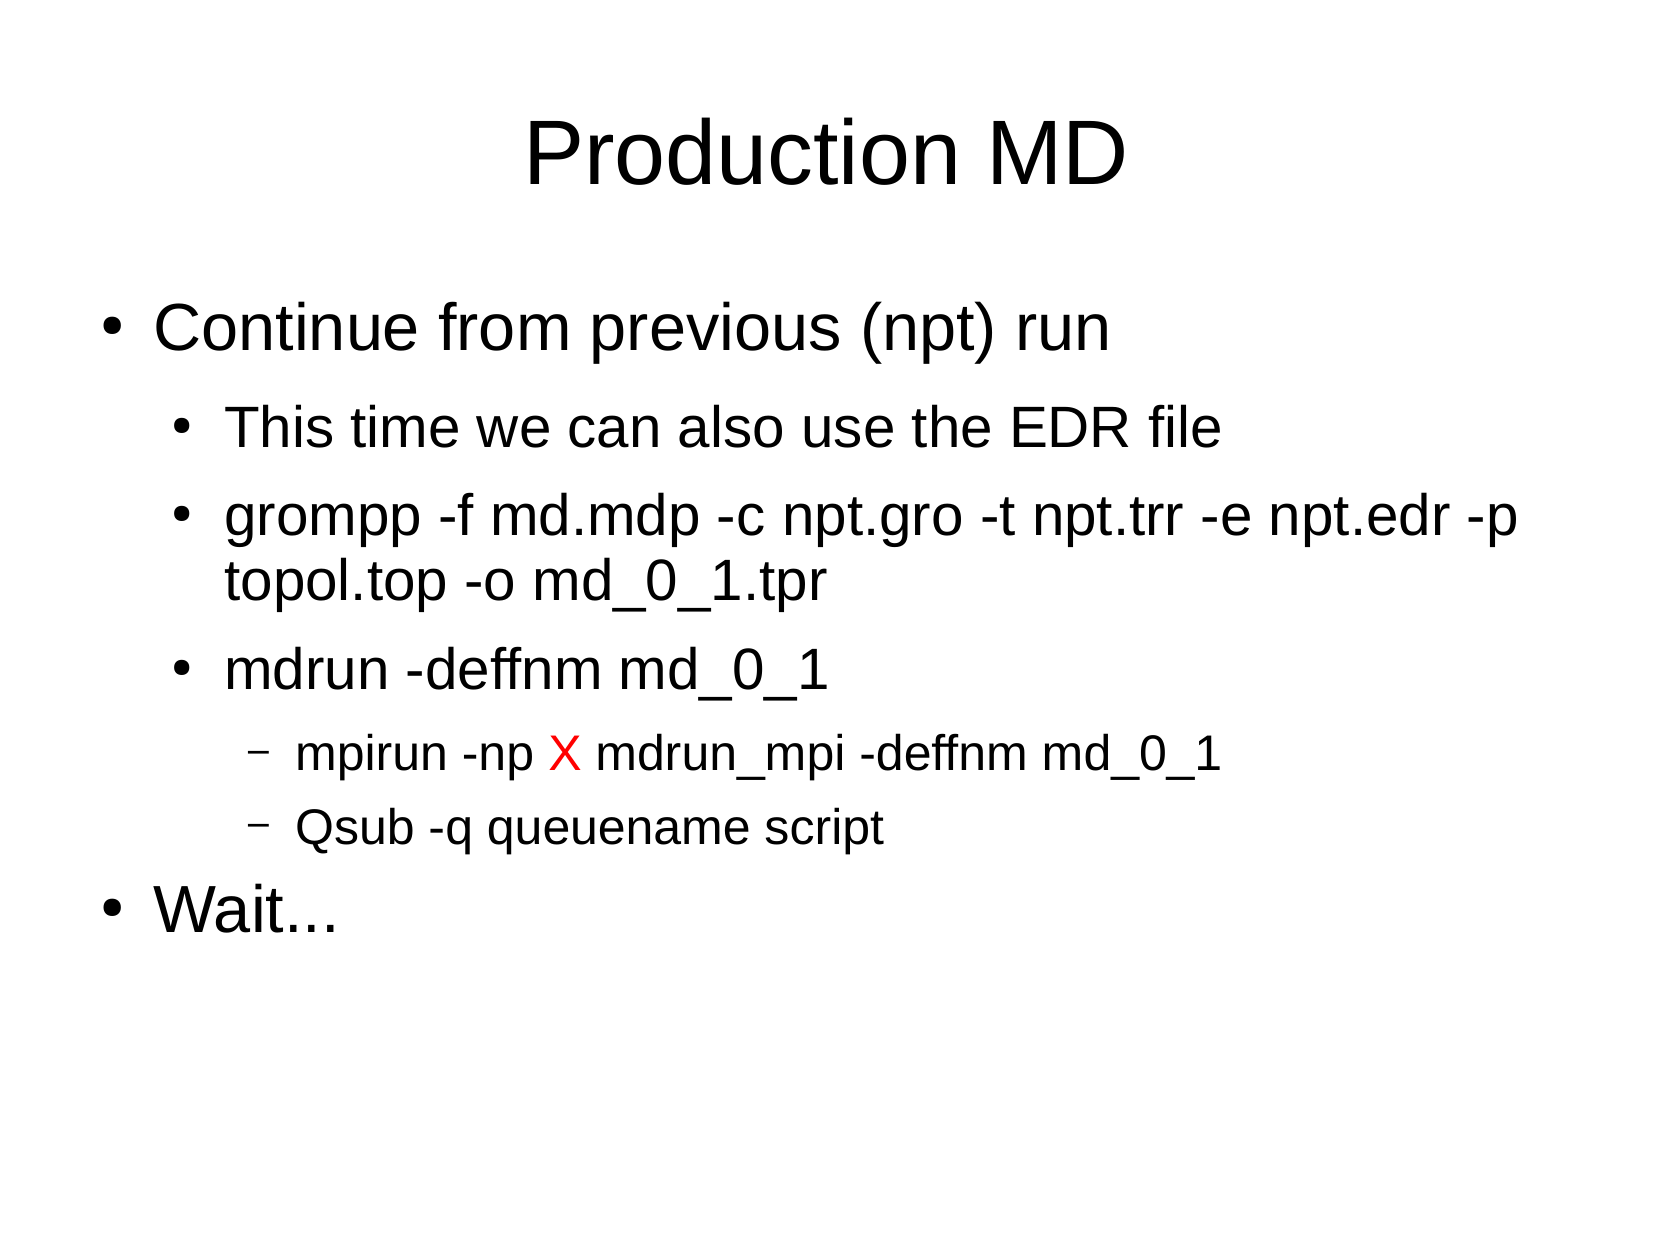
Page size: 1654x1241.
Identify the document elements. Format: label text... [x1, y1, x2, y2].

list Continue from previous (npt) run This time we can also use the EDR file grompp -f md.mdp -c npt.gro -t npt.trr -e npt.edr -p topol.top -o md_0_1.tpr mdrun -deffnm md_0_1 mpirun -np X mdrun_mpi -deffnm md_0_1 Qsub -q queuename script Wait... [82, 290, 1571, 1109]
title Production MD [82, 56, 1571, 250]
